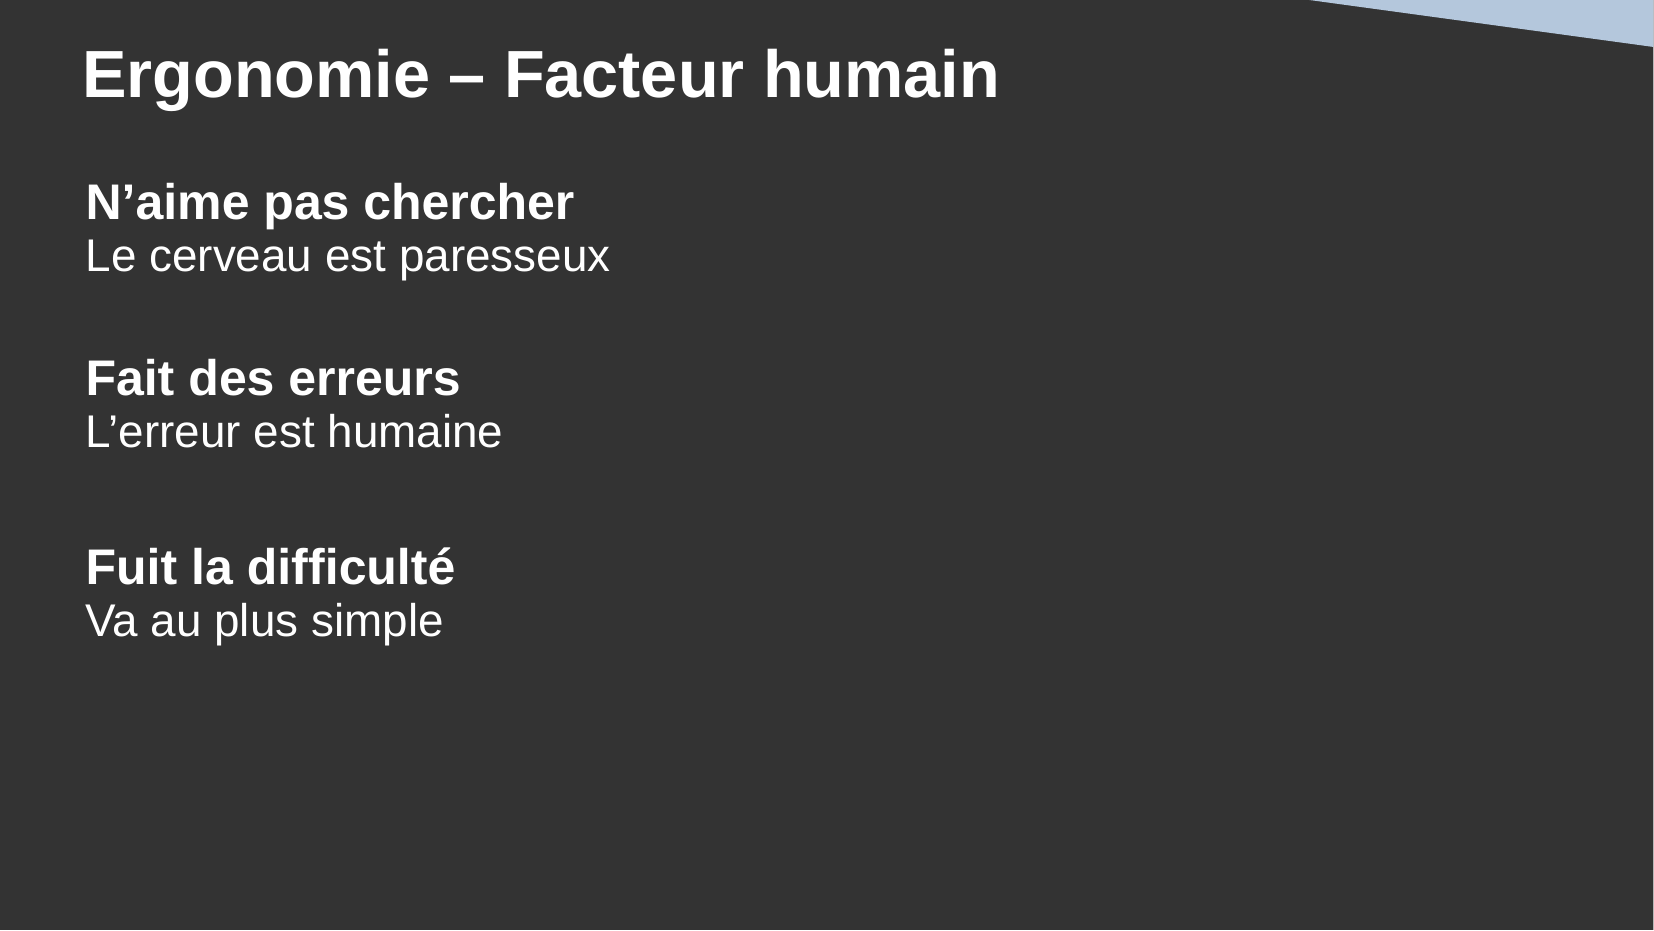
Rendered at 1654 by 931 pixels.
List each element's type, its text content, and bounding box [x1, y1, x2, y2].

title Ergonomie – Facteur humain [82, 37, 1571, 114]
text_box Fuit la difficulté Va au plus simple [70, 531, 697, 654]
text_box Fait des erreurs L’erreur est humaine [70, 342, 697, 465]
text_box N’aime pas chercher Le cerveau est paresseux [70, 166, 697, 289]
text_box [1309, 0, 1654, 48]
